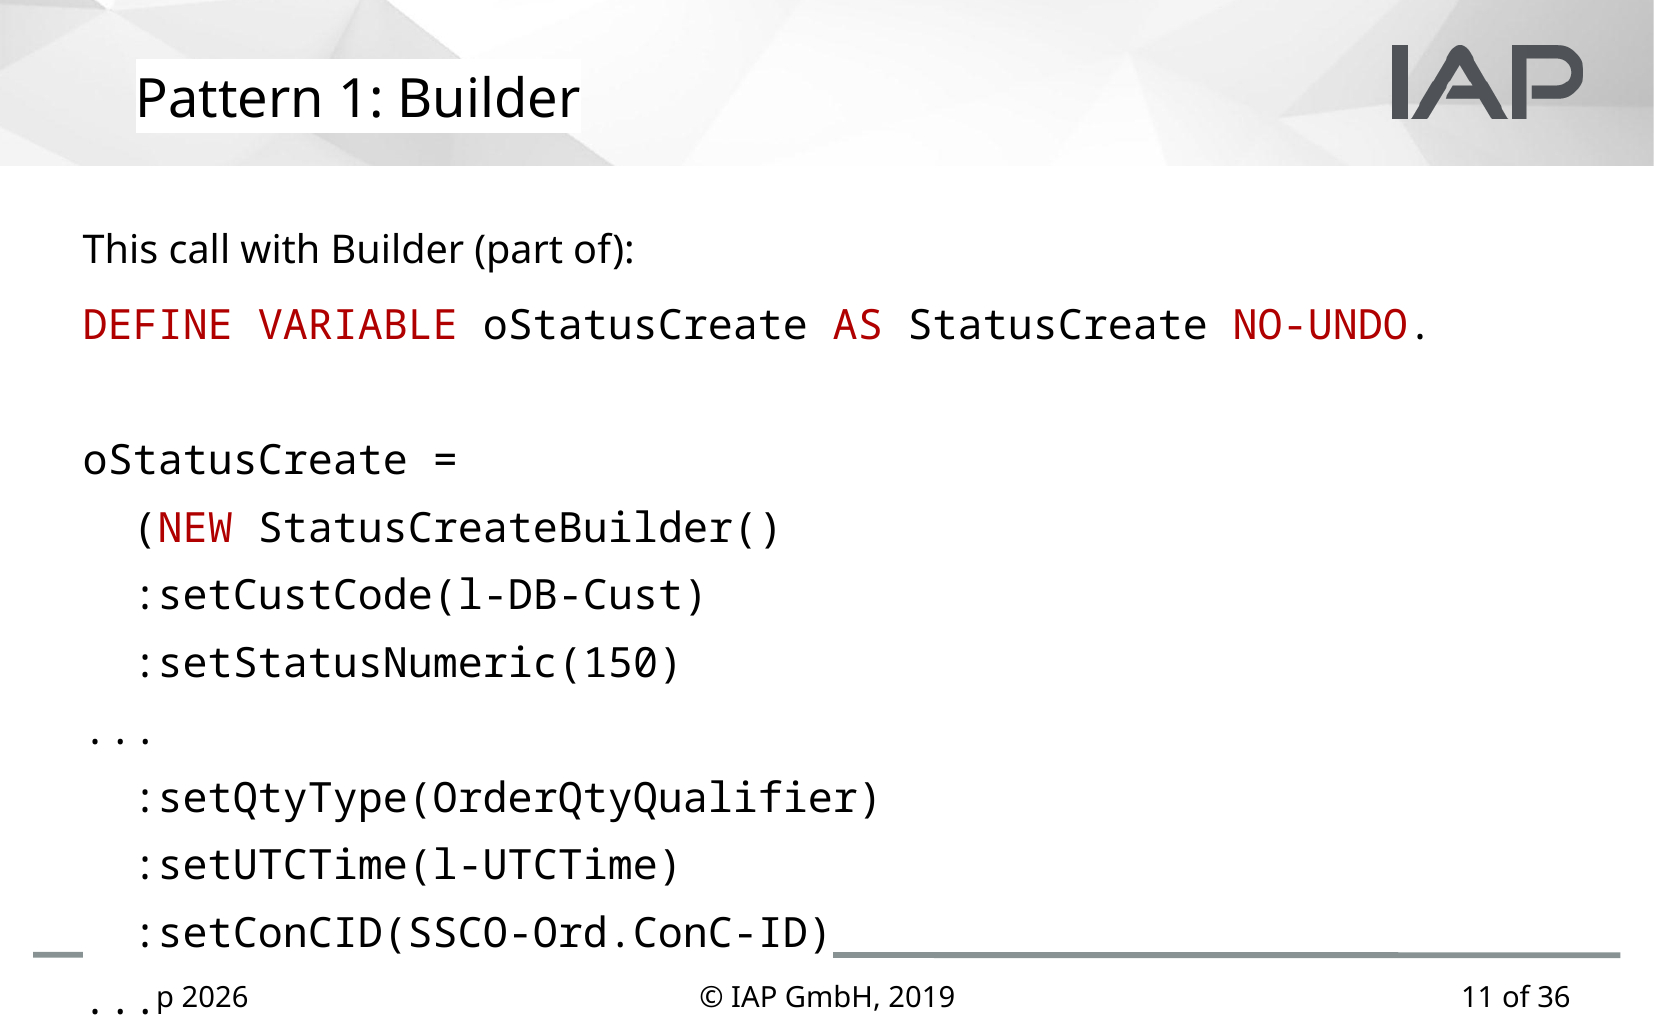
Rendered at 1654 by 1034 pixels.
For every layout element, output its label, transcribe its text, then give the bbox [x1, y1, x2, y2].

list This call with Builder (part of): [82, 221, 1571, 295]
title Pattern 1: Builder [135, 41, 1264, 152]
picture [0, 0, 1654, 166]
list DEFINE VARIABLE oStatusCreate AS StatusCreate NO-UNDO. oStatusCreate = (NEW StatusCreateBuilder() :setCustCode(l-DB-Cust) :setStatusNumeric(150) ... :setQtyType(OrderQtyQualifier) :setUTCTime(l-UTCTime) :setConCID(SSCO-Ord.ConC-ID) ... :build()). [82, 295, 1571, 922]
